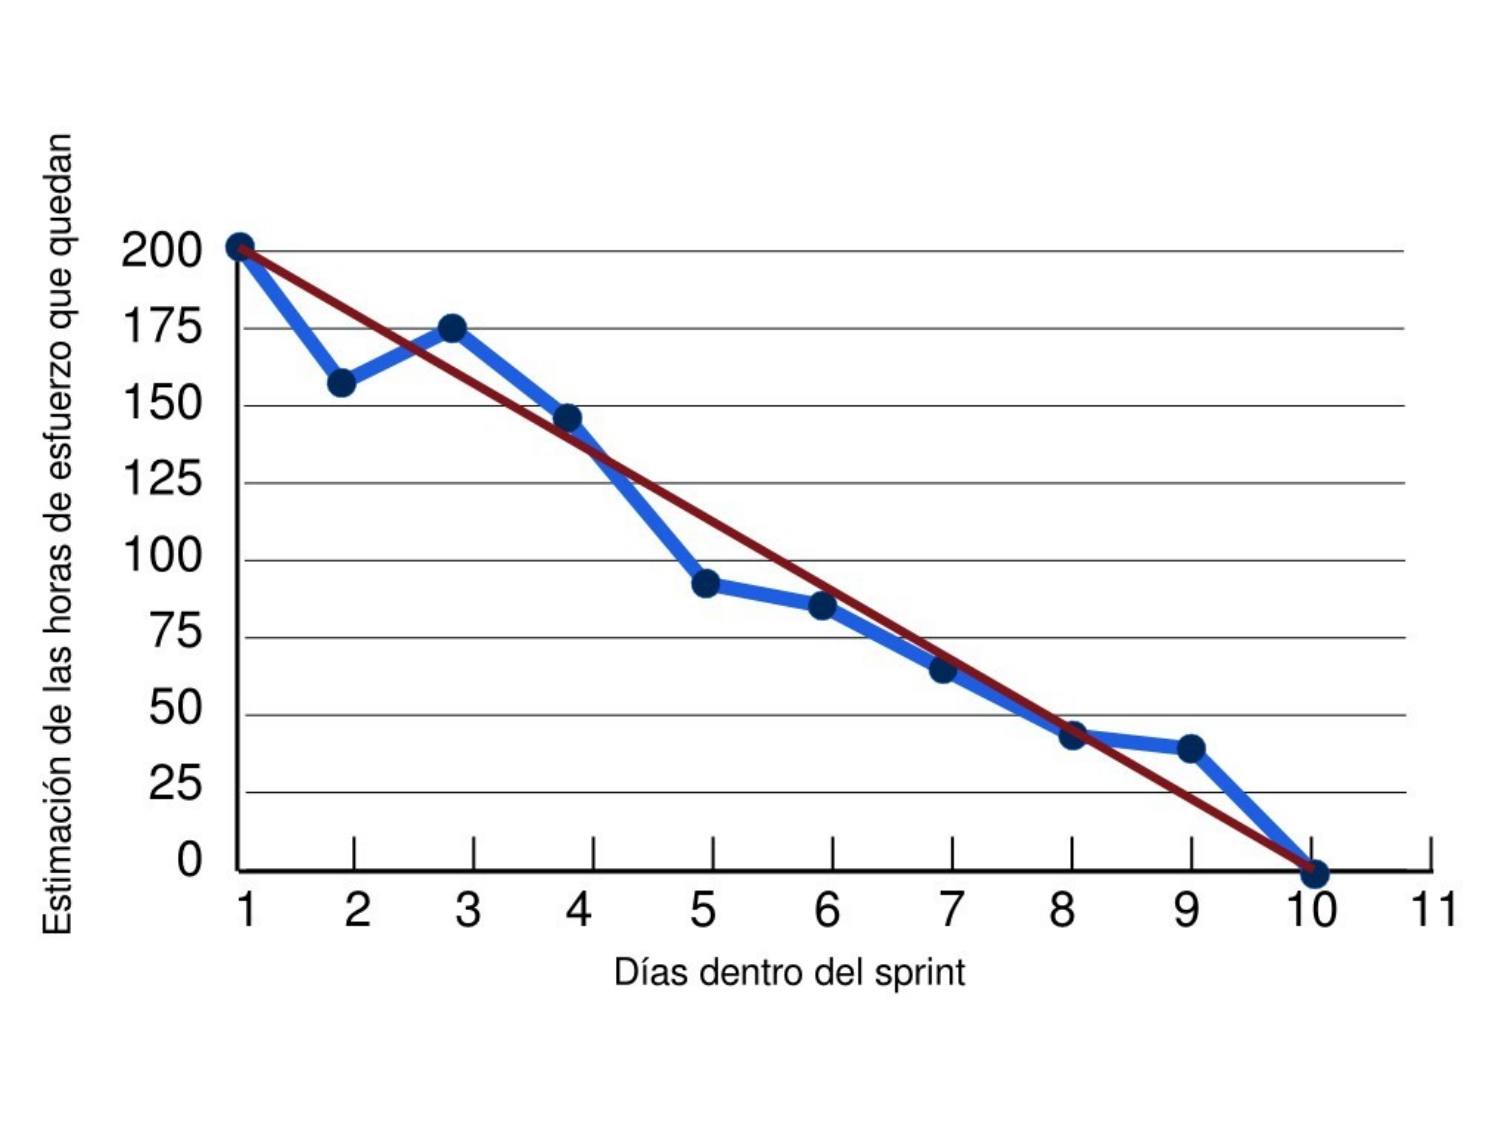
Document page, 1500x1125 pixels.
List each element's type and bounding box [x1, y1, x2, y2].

picture [37, 125, 1463, 1000]
